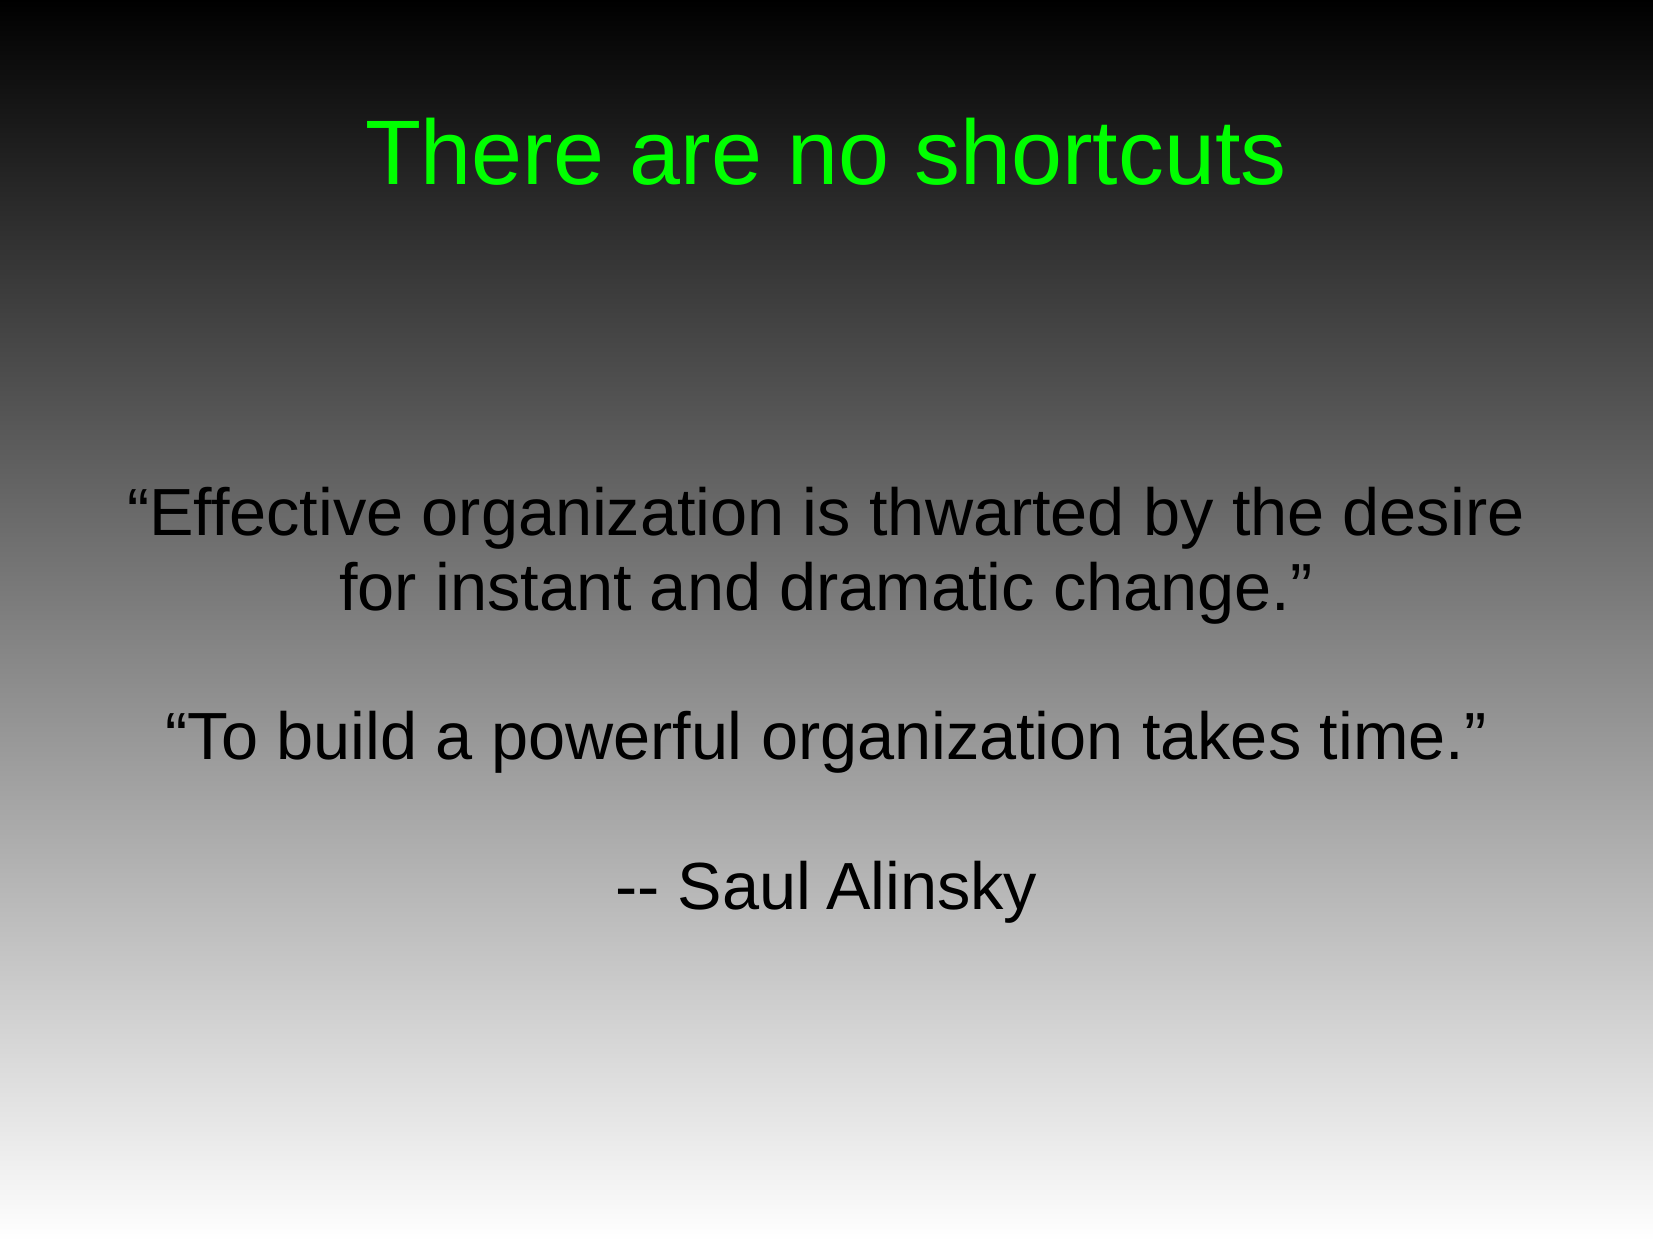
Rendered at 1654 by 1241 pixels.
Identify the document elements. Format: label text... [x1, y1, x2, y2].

title There are no shortcuts [82, 49, 1571, 257]
subtitle “Effective organization is thwarted by the desire for instant and dramatic change.” “To build a powerful organization takes time.” -- Saul Alinsky [82, 290, 1571, 1109]
